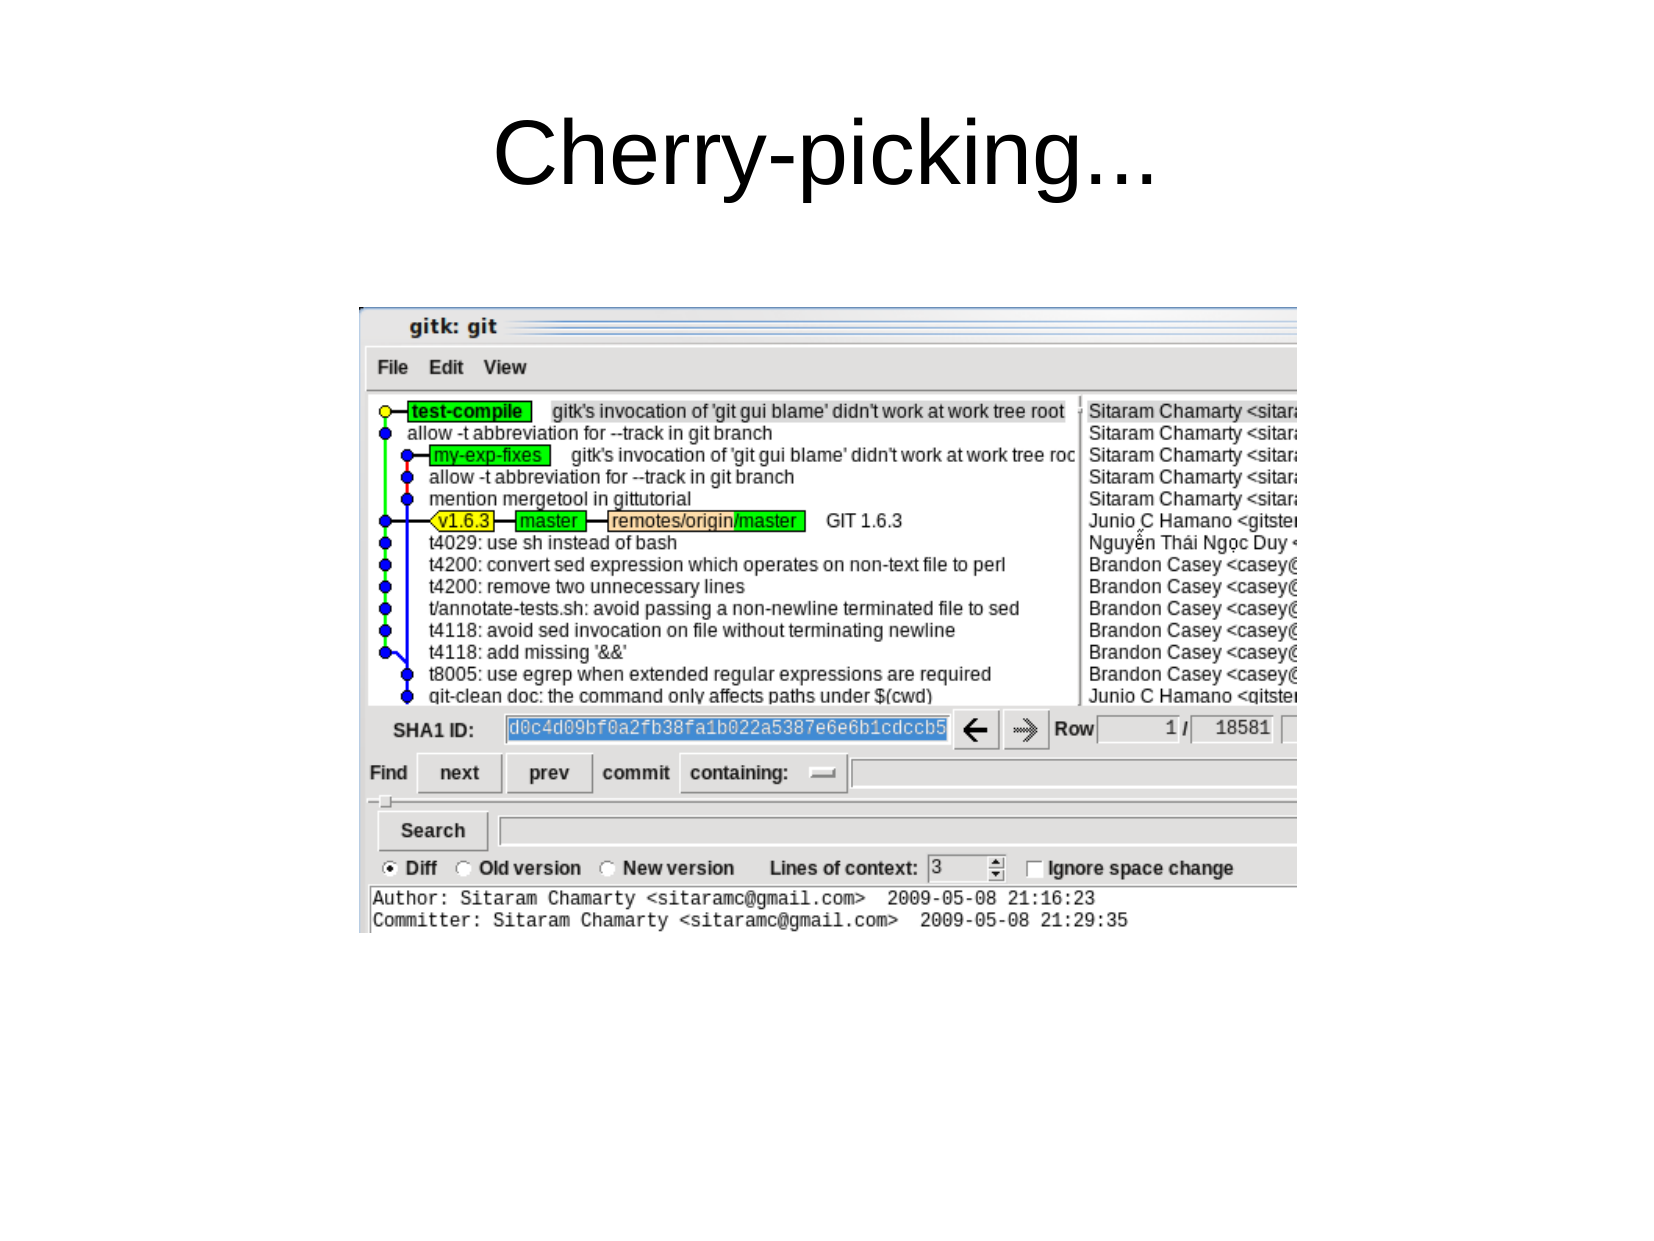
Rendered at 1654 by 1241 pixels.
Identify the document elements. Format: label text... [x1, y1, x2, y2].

title Cherry-picking... [82, 56, 1571, 250]
picture [359, 307, 1297, 933]
